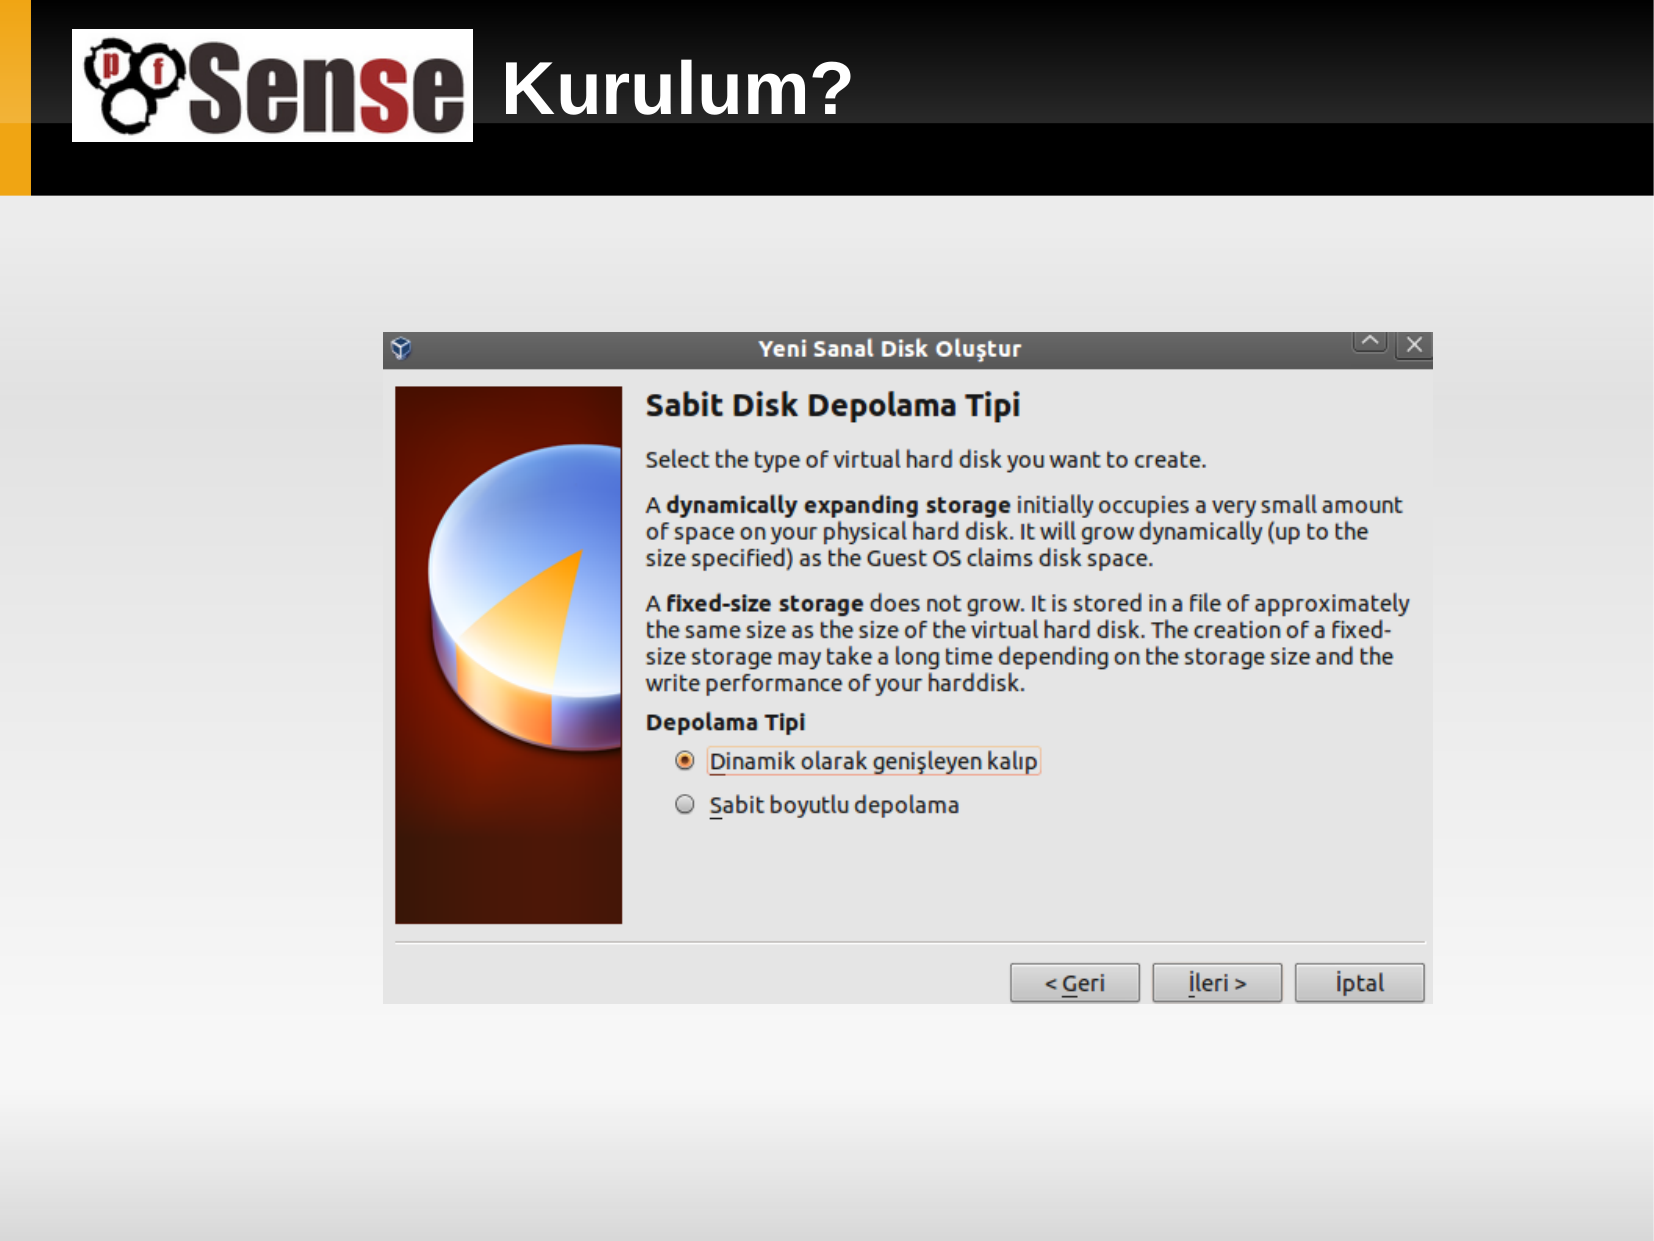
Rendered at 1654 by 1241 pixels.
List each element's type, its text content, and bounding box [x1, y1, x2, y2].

picture [0, 0, 1654, 1241]
title Kurulum? [501, 0, 1625, 178]
